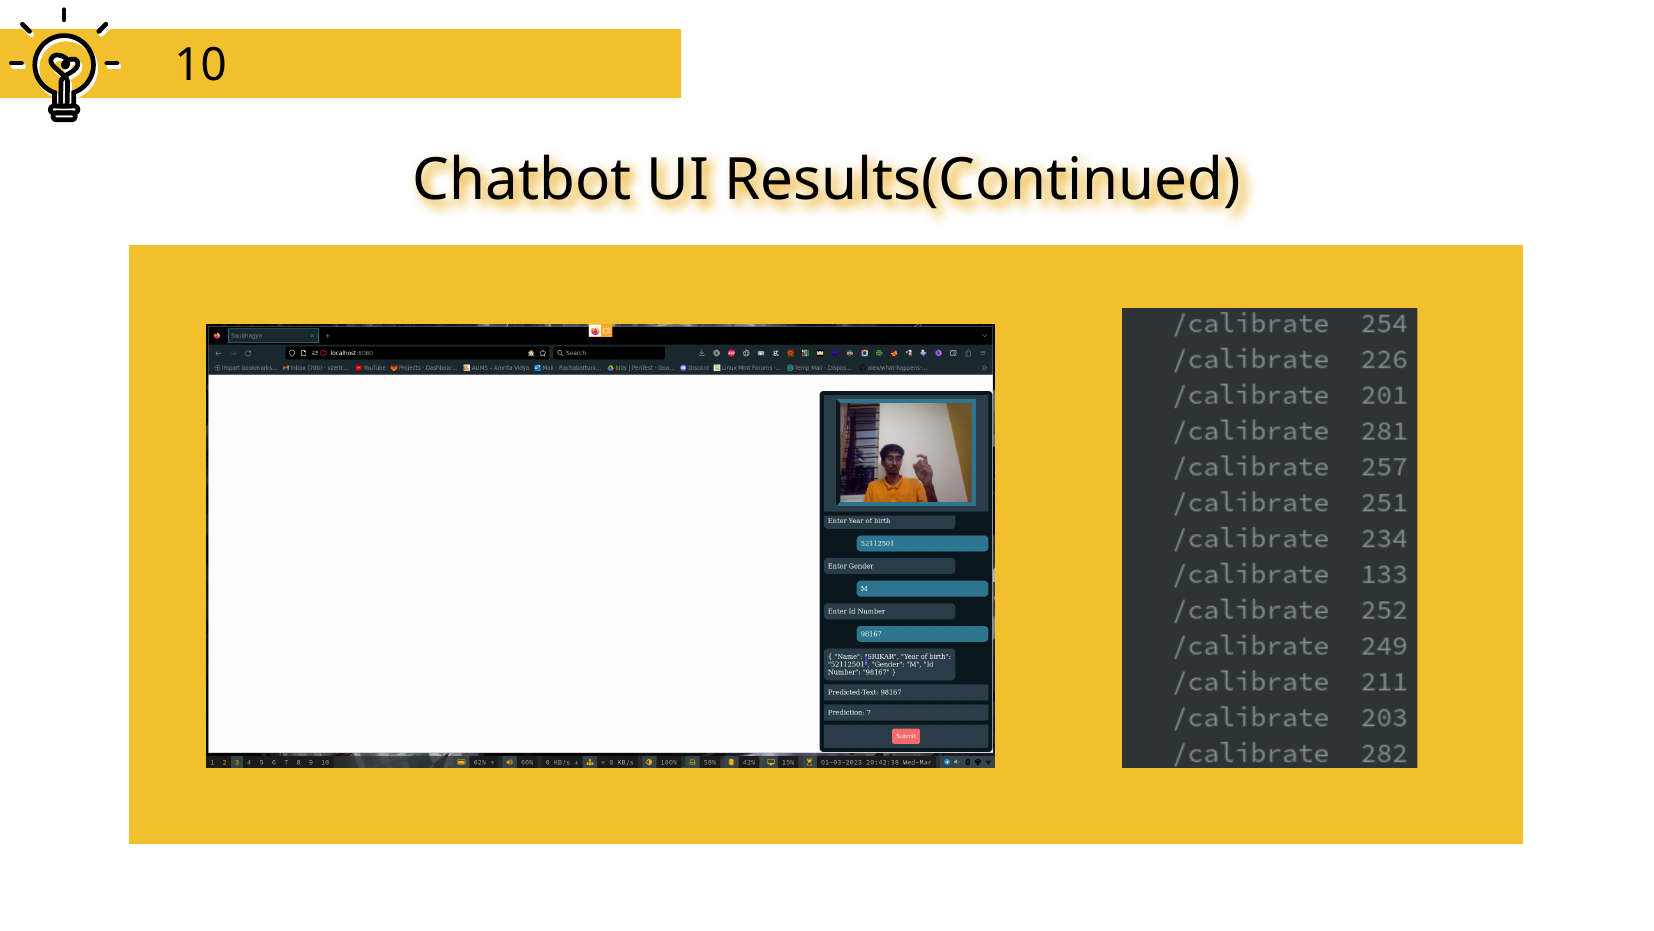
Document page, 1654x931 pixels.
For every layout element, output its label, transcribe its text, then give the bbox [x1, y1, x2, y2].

picture [206, 324, 995, 768]
title 10 [174, 29, 621, 97]
title Chatbot UI Results(Continued) [147, 118, 1506, 237]
picture [1122, 308, 1418, 768]
